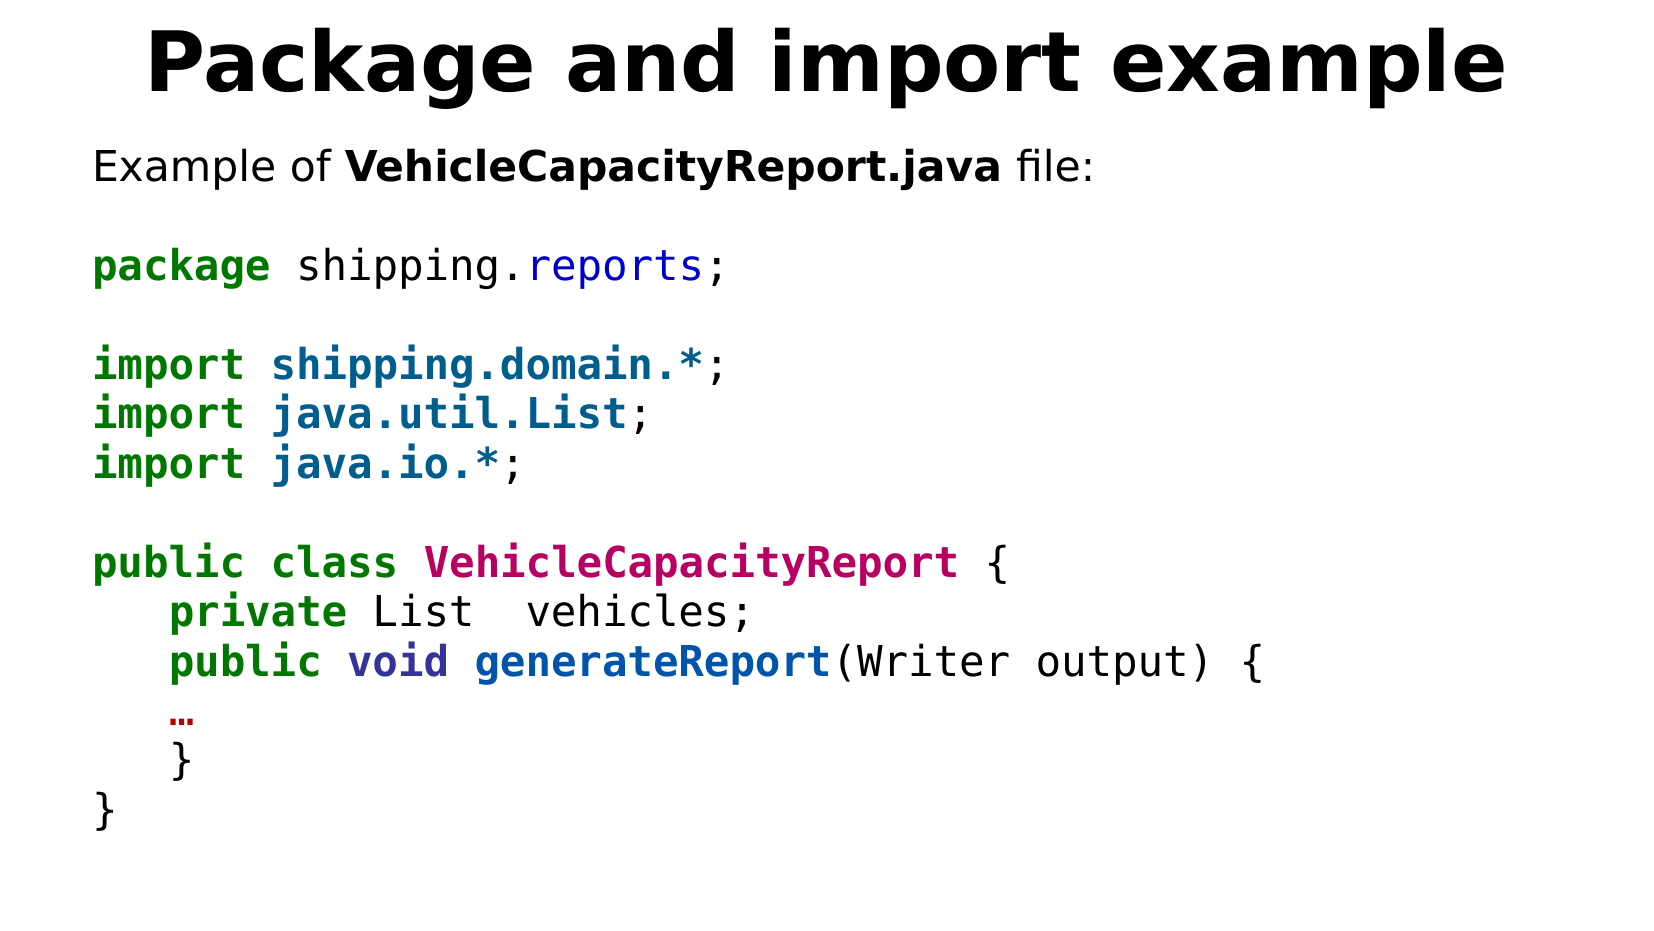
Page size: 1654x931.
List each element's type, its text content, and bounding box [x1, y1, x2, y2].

list Example of VehicleCapacityReport.java file: package shipping.reports; import shipping.domain.*; import java.util.List; import java.io.*; public class VehicleCapacityReport { private List vehicles; public void generateReport(Writer output) { … } } [92, 141, 1583, 886]
title Package and import example [82, 14, 1571, 112]
